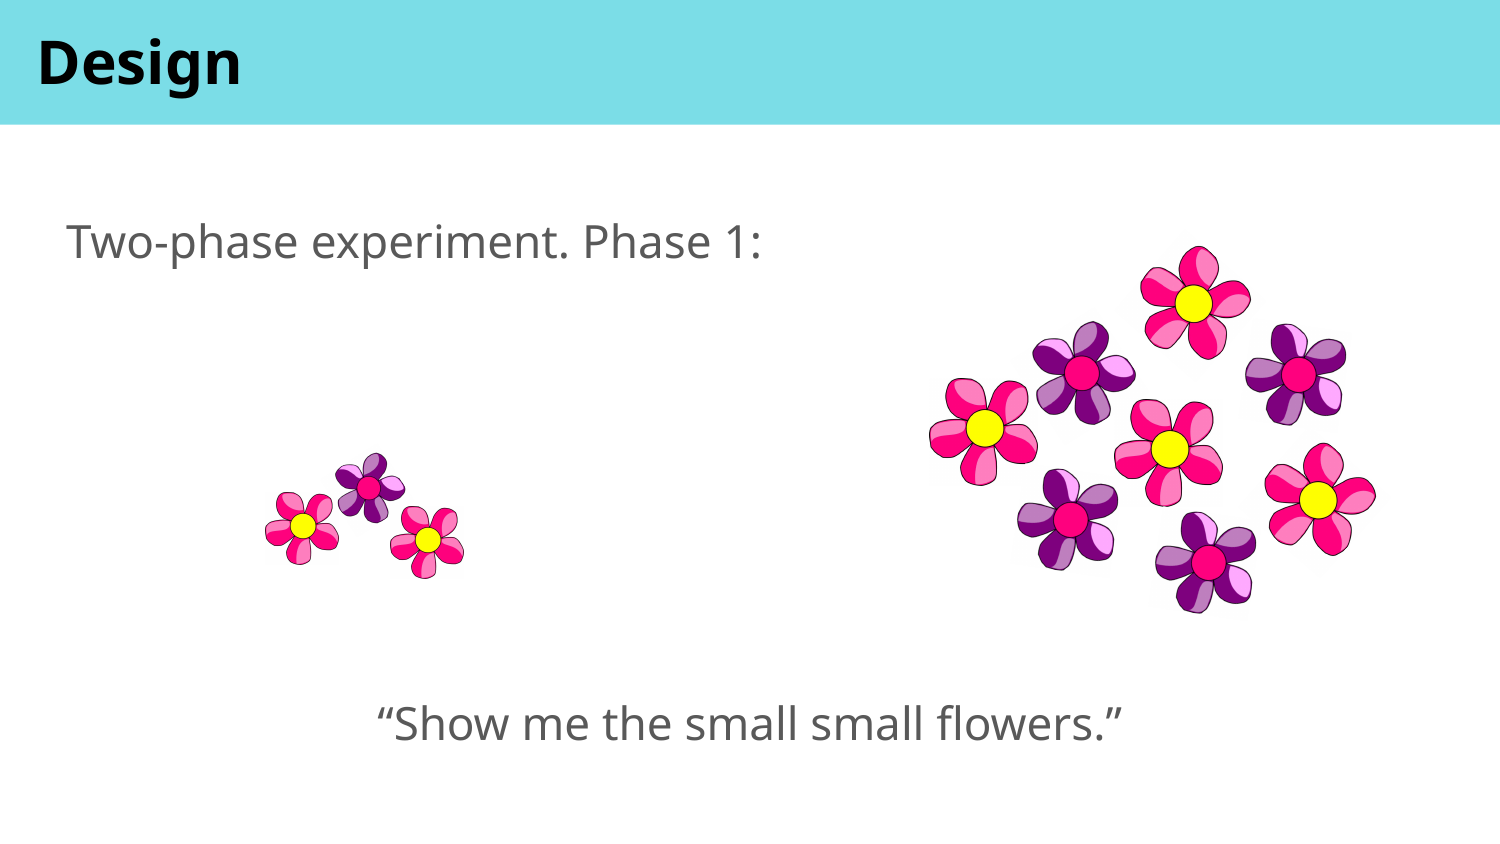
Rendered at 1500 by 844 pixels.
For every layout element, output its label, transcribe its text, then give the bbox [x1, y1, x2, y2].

title Design [21, 9, 1420, 114]
picture [1114, 229, 1266, 382]
picture [929, 307, 1391, 621]
picture [265, 443, 464, 579]
list Two-phase experiment. Phase 1: “Show me the small small flowers.” [51, 189, 1449, 750]
